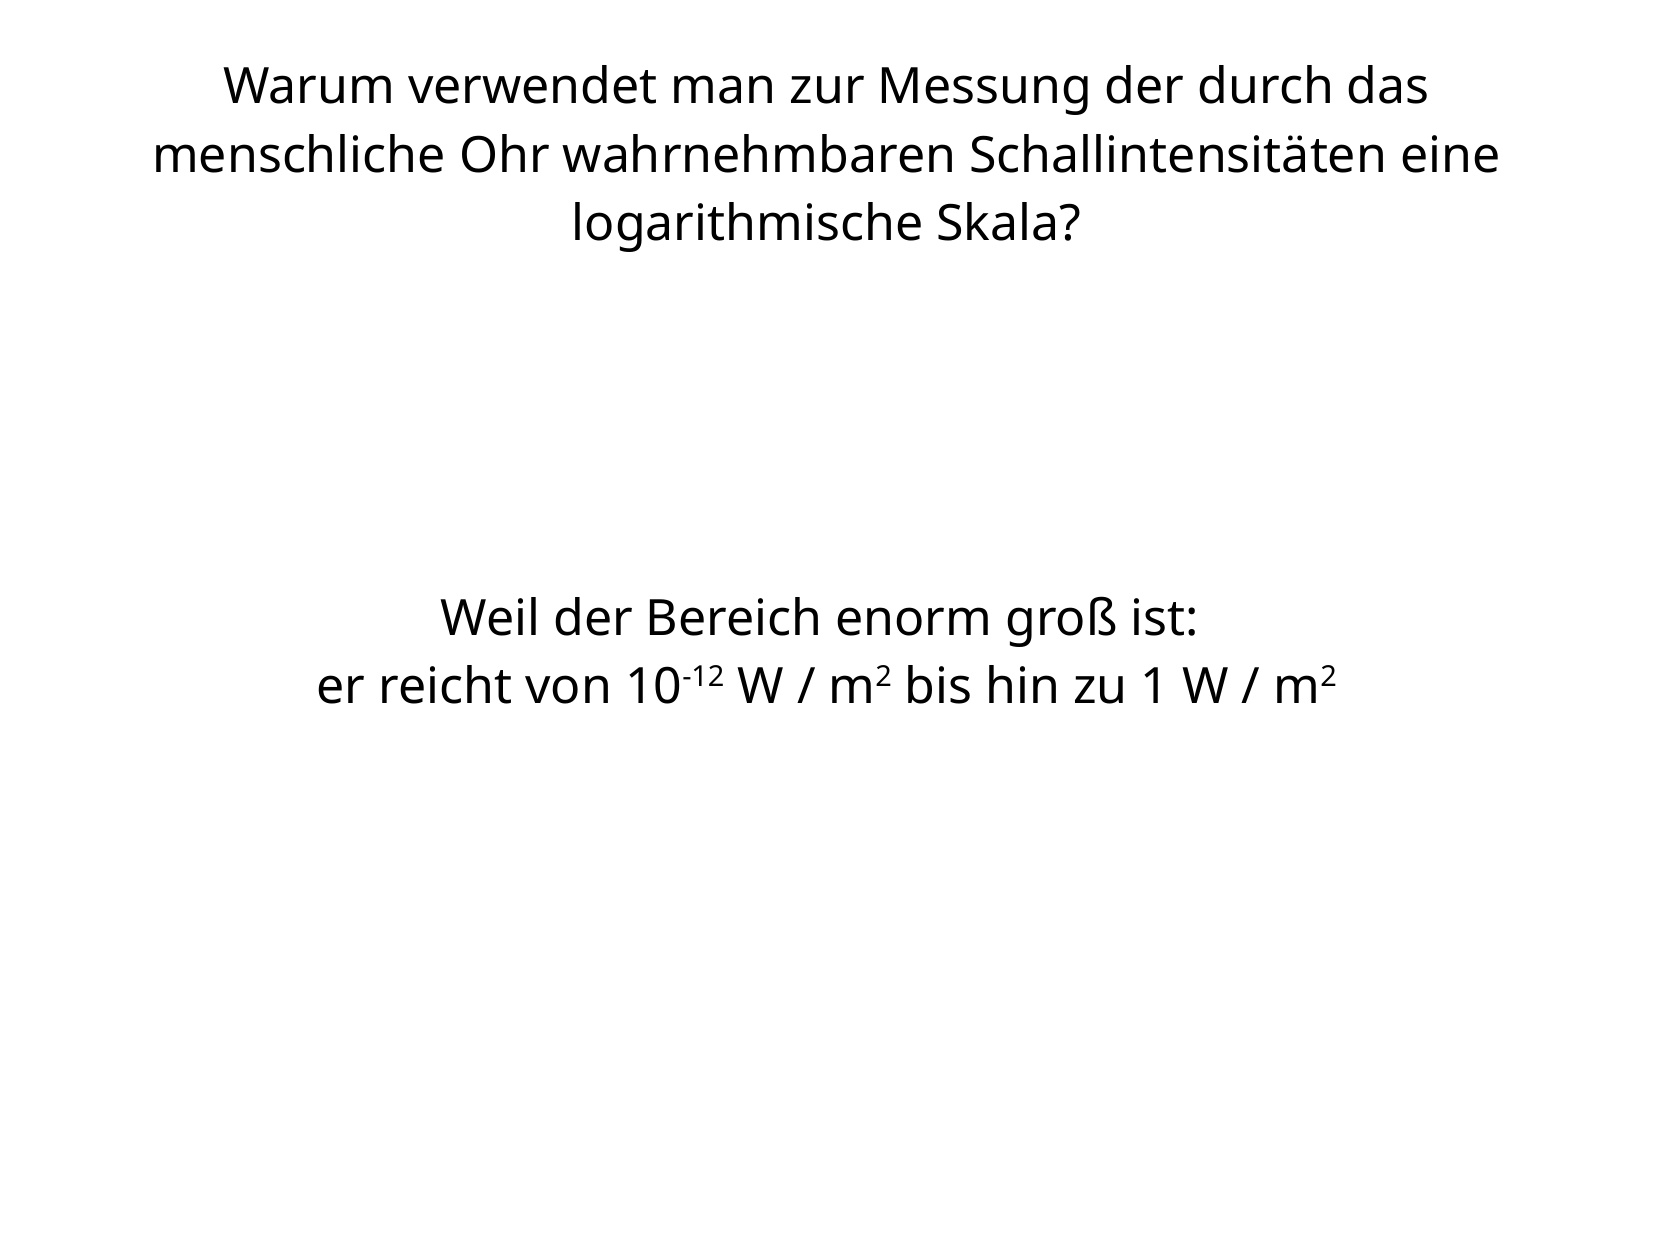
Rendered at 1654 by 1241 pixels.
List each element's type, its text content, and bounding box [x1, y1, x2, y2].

subtitle Weil der Bereich enorm groß ist: er reicht von 10-12 W / m2 bis hin zu 1 W / m2 [82, 290, 1571, 1010]
title Warum verwendet man zur Messung der durch das menschliche Ohr wahrnehmbaren Schallintensitäten eine logarithmische Skala? [82, 49, 1571, 257]
